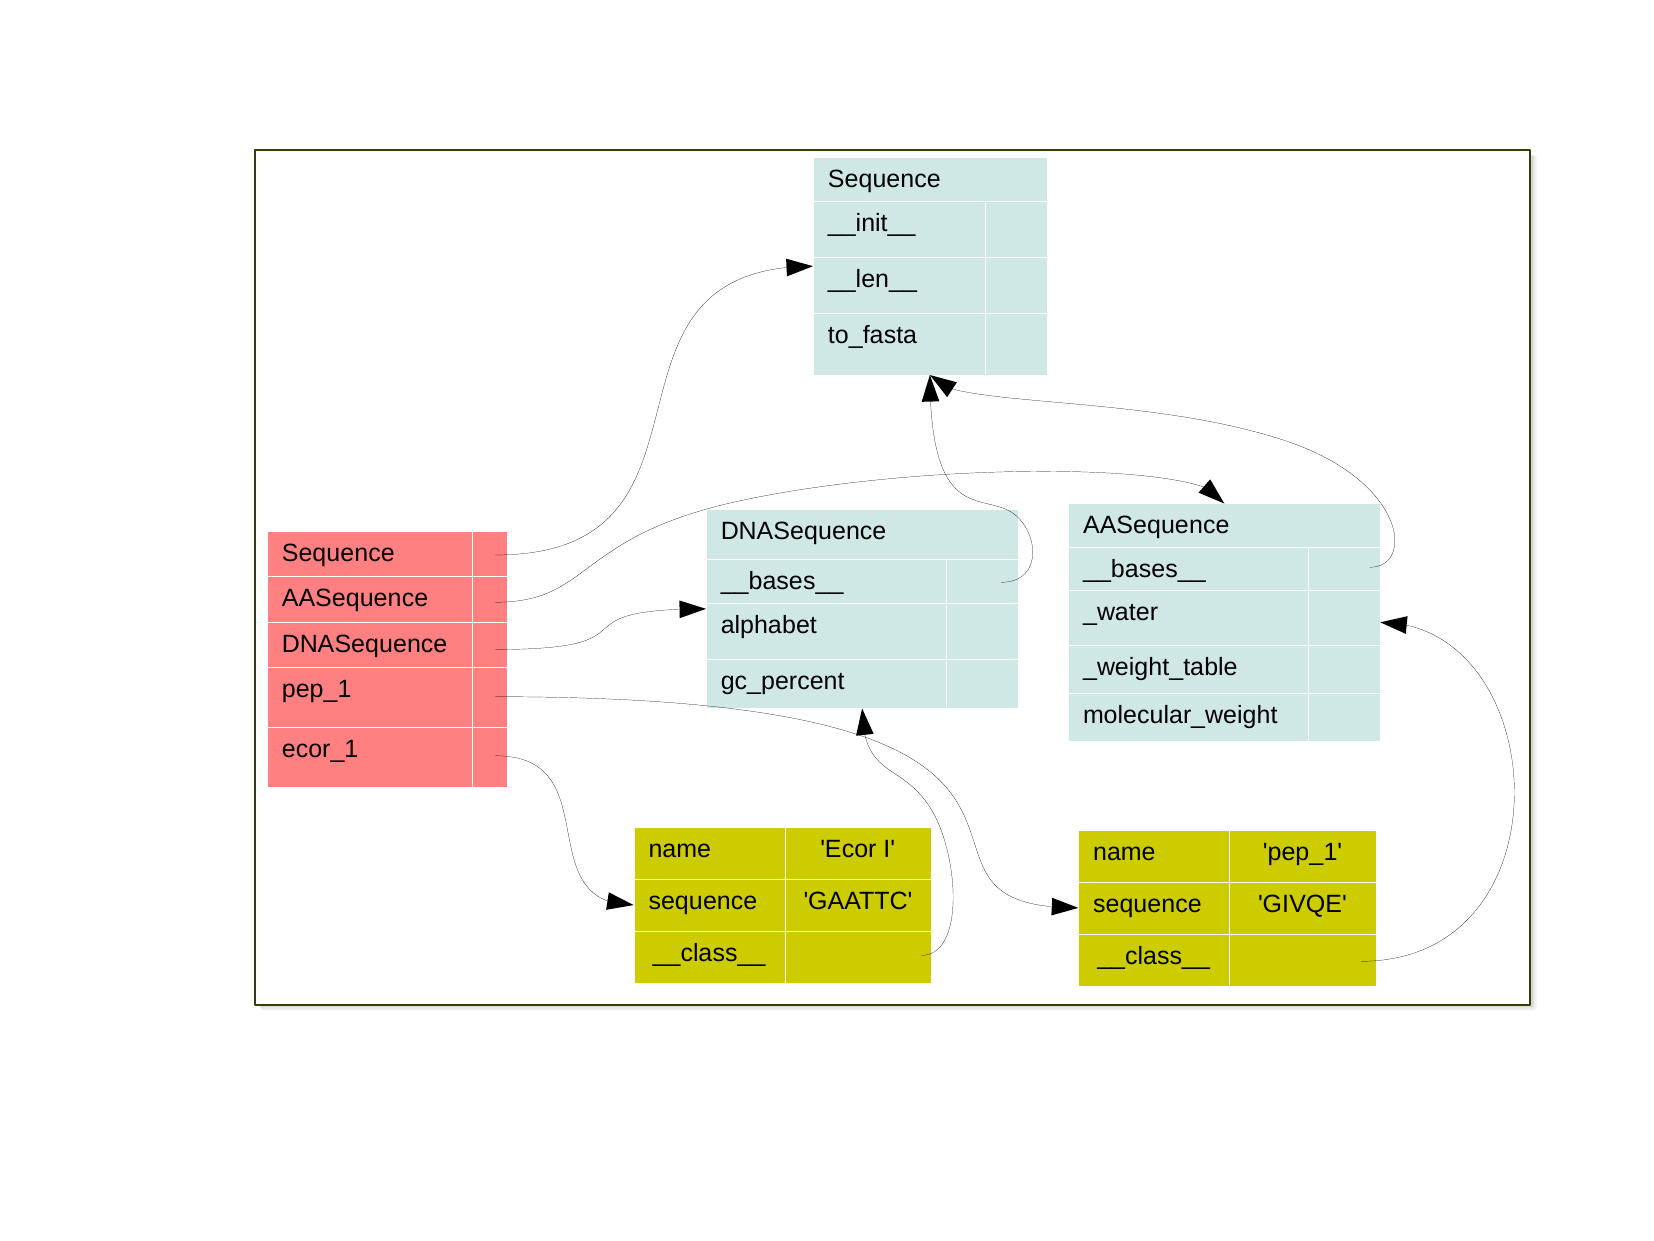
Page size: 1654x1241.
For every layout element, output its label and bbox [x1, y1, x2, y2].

text_box [240, 135, 1546, 1036]
